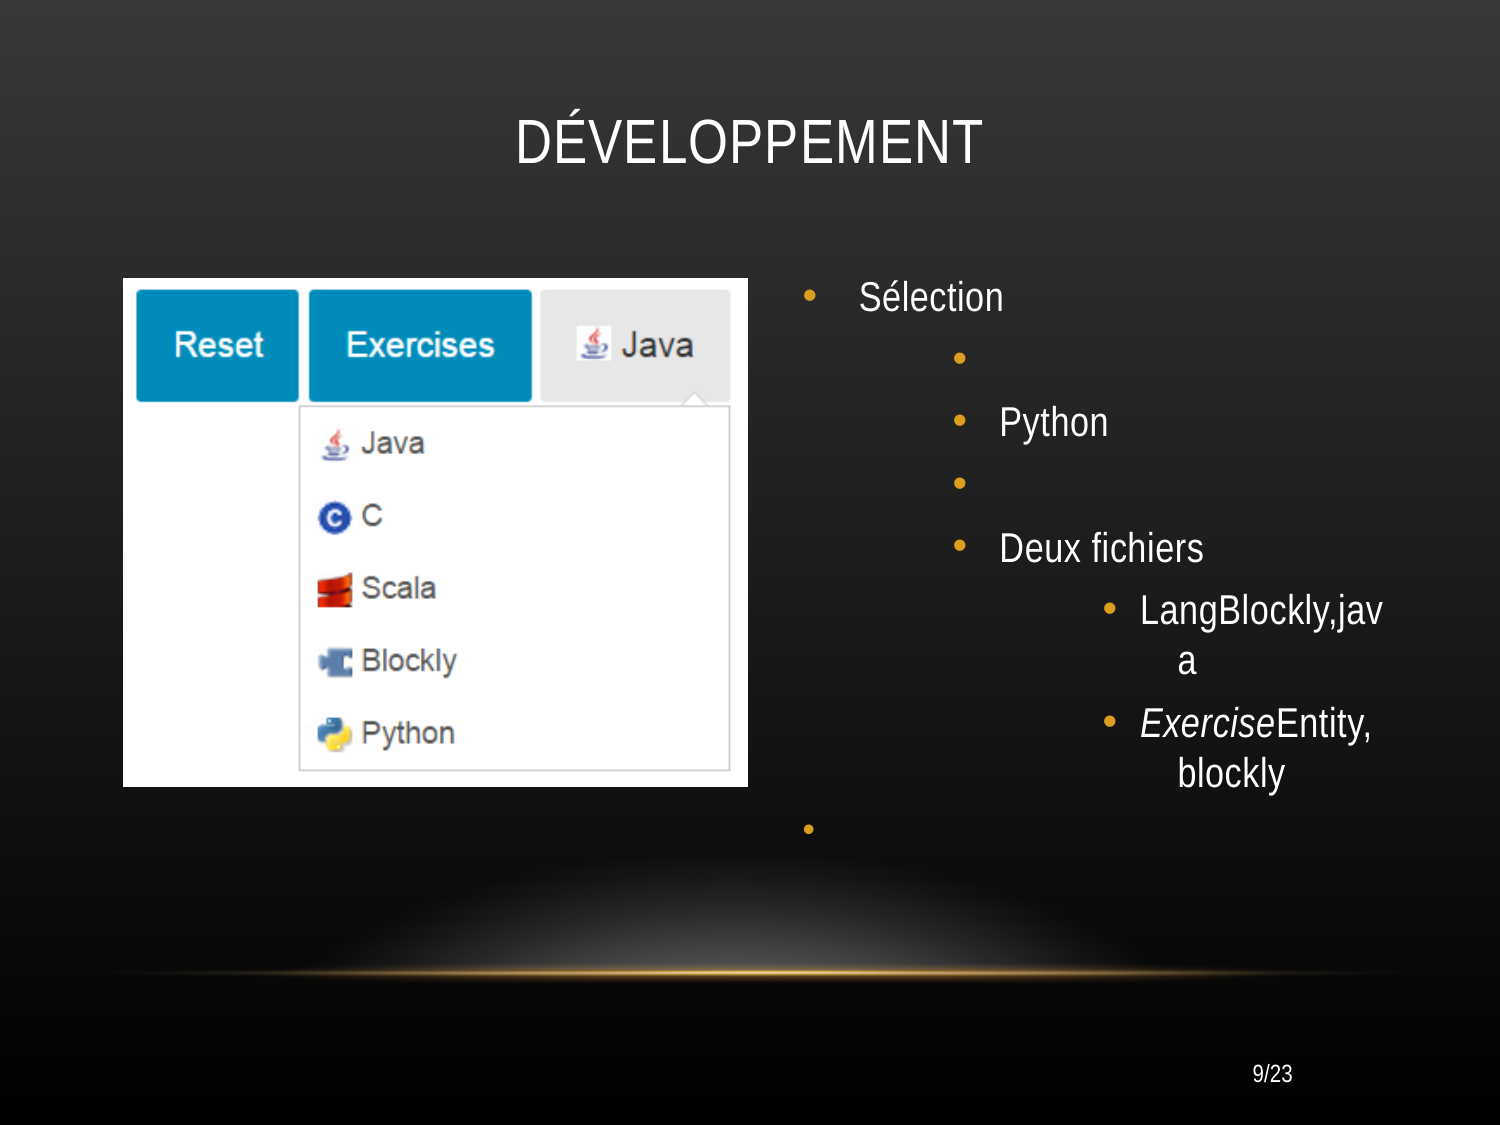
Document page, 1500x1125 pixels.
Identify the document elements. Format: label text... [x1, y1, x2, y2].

title développement [99, 45, 1400, 233]
picture [123, 278, 748, 787]
text_box 8/23 [1237, 1042, 1401, 1103]
list Sélection Python Deux fichiers LangBlockly,java ExerciseEntity,blockly [787, 262, 1401, 938]
